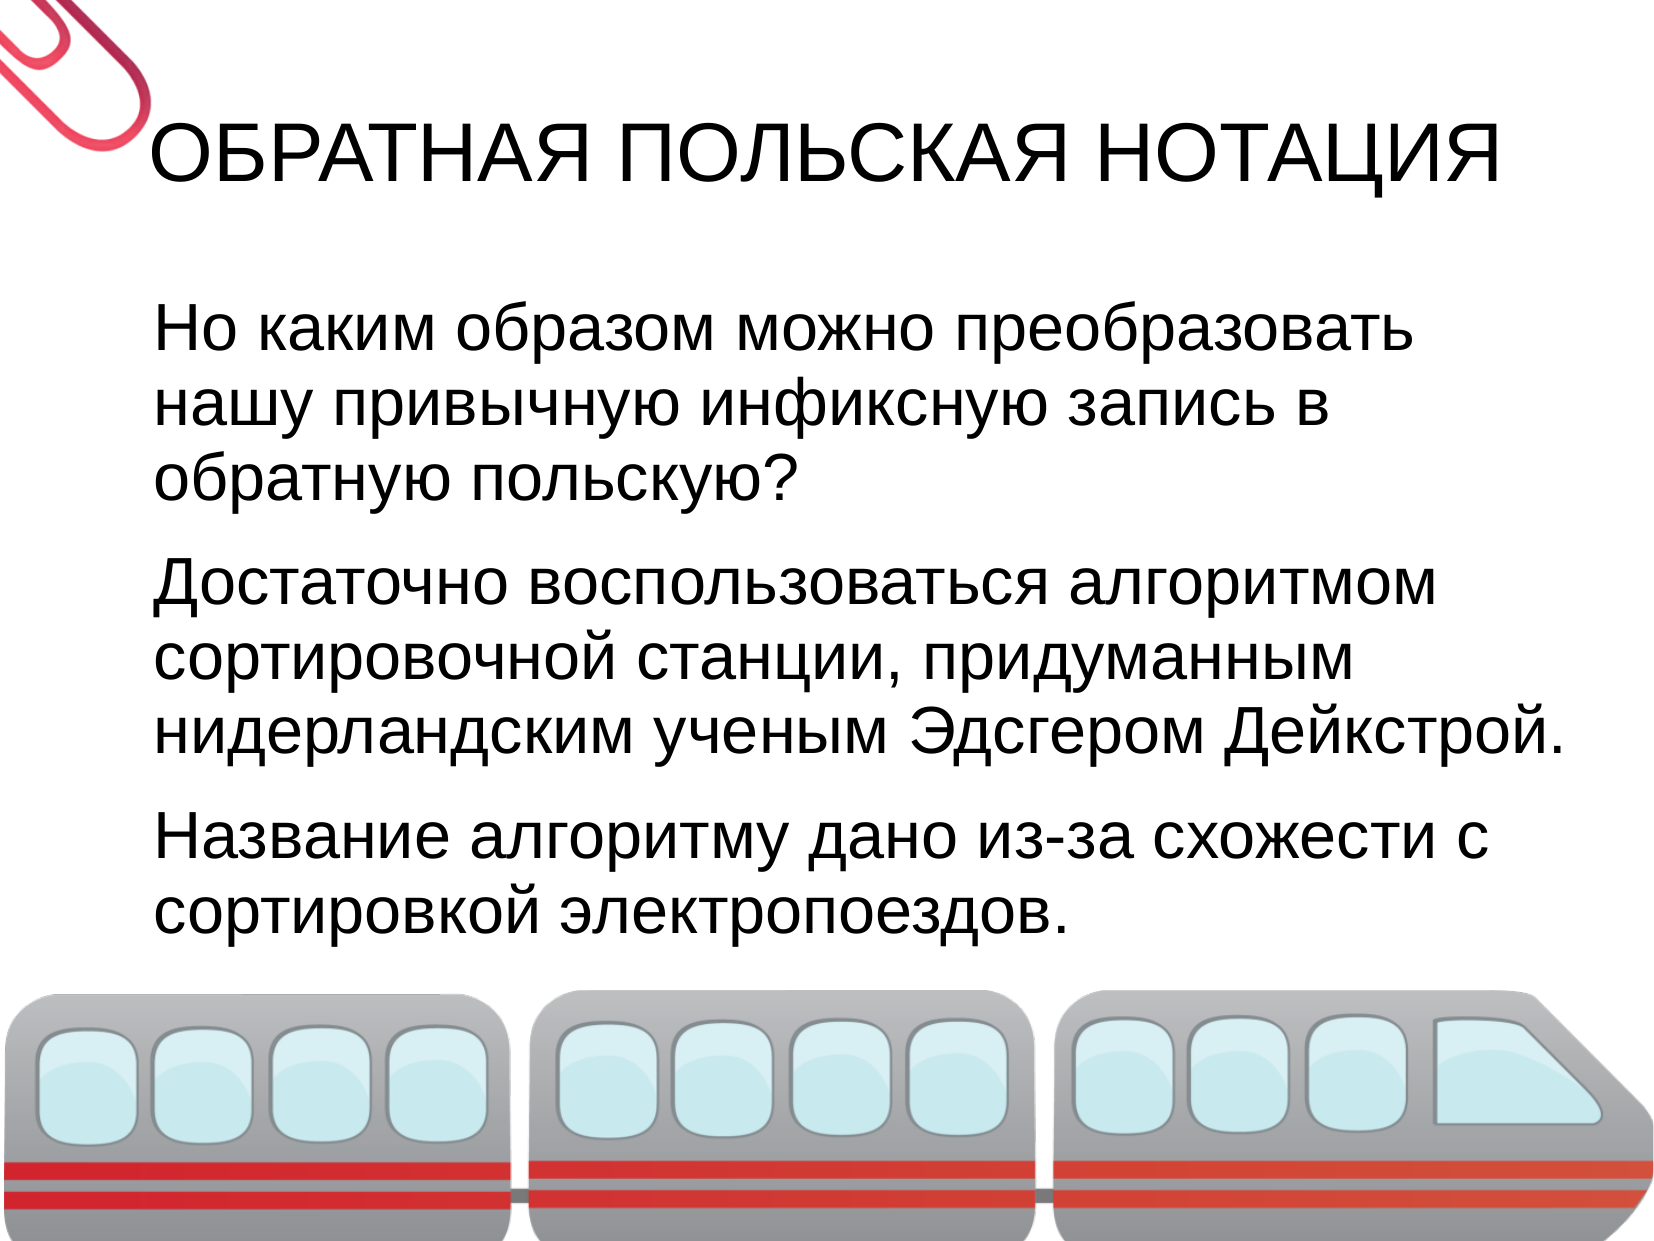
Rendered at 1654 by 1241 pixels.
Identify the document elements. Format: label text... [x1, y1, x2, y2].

picture [4, 990, 1654, 1241]
list Но каким образом можно преобразовать нашу привычную инфиксную запись в обратную польскую? Достаточно воспользоваться алгоритмом сортировочной станции, придуманным нидерландским ученым Эдсгером Дейкстрой. Название алгоритму дано из-за схожести с сортировкой электропоездов. [82, 290, 1571, 990]
title ОБРАТНАЯ ПОЛЬСКАЯ НОТАЦИЯ [82, 49, 1571, 257]
picture [0, 0, 255, 255]
